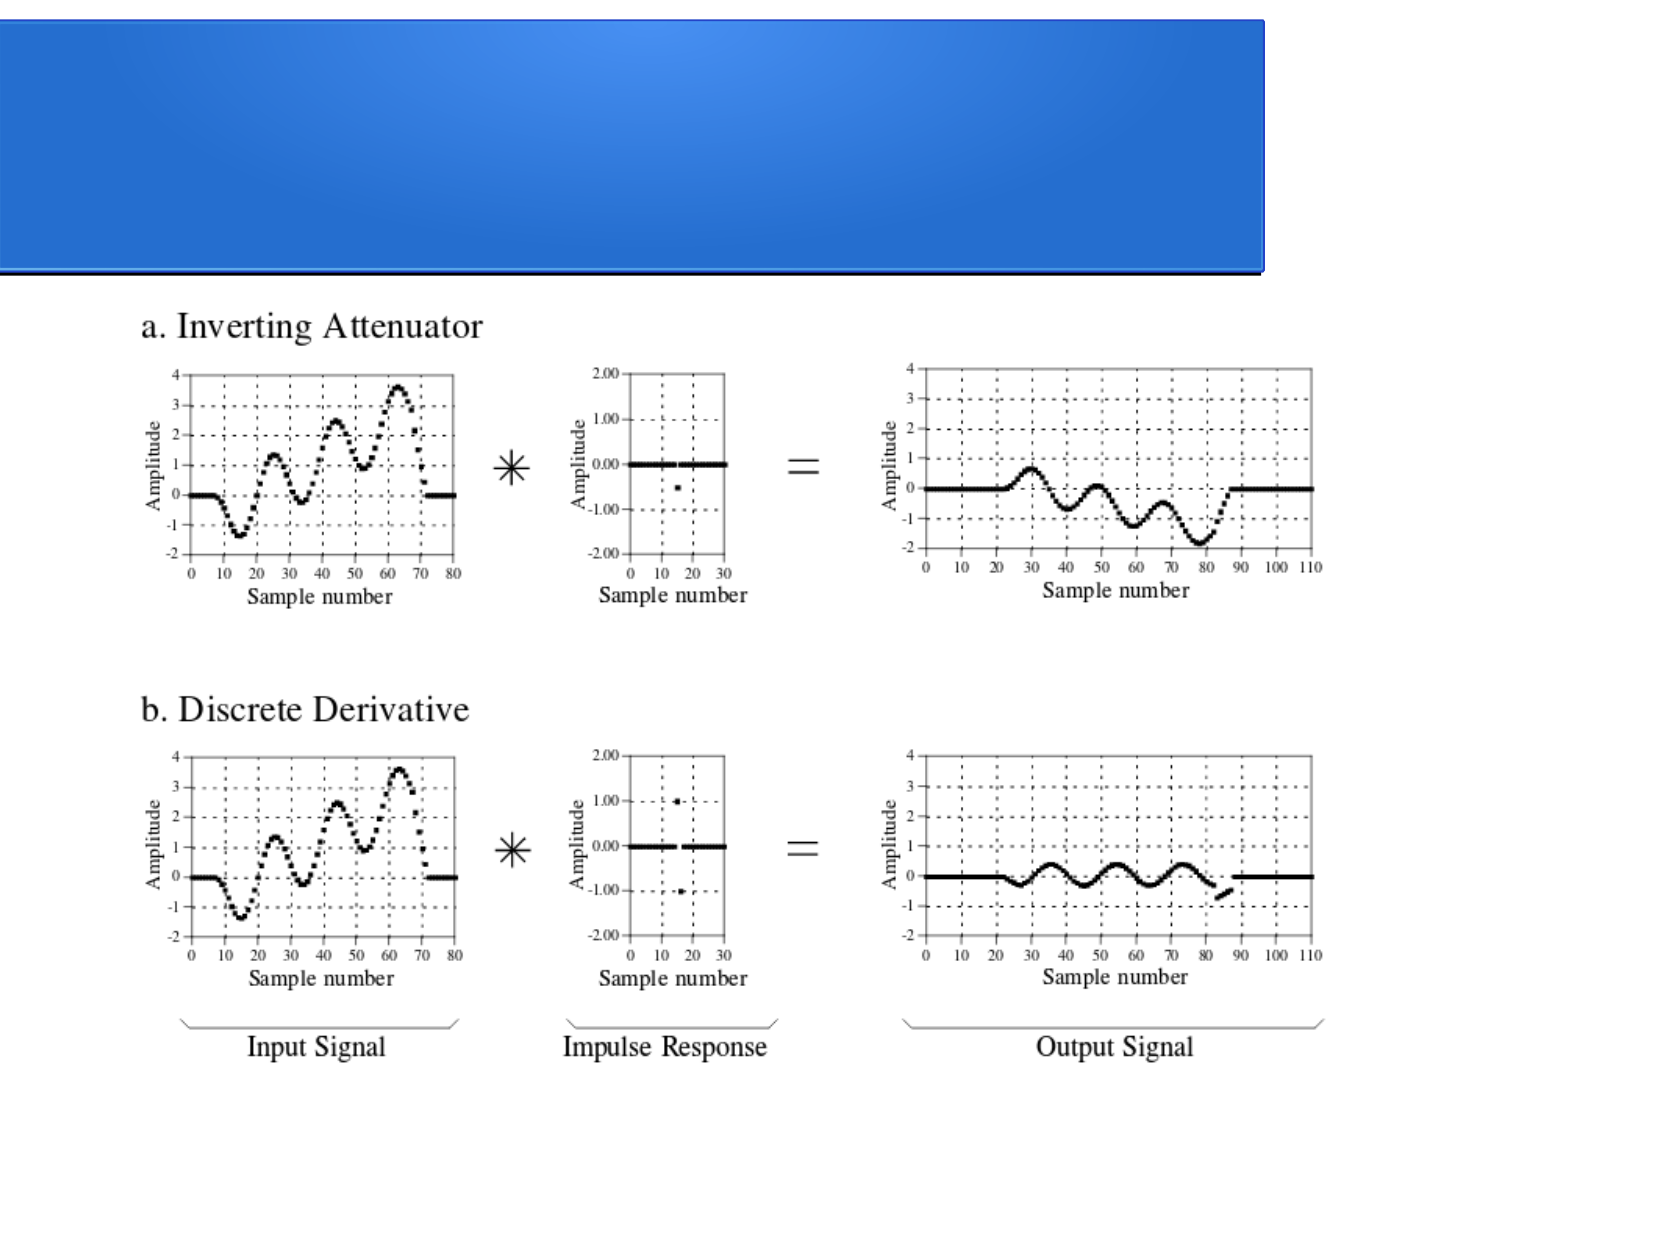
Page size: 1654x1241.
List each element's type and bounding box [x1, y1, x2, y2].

picture [113, 299, 1336, 1083]
